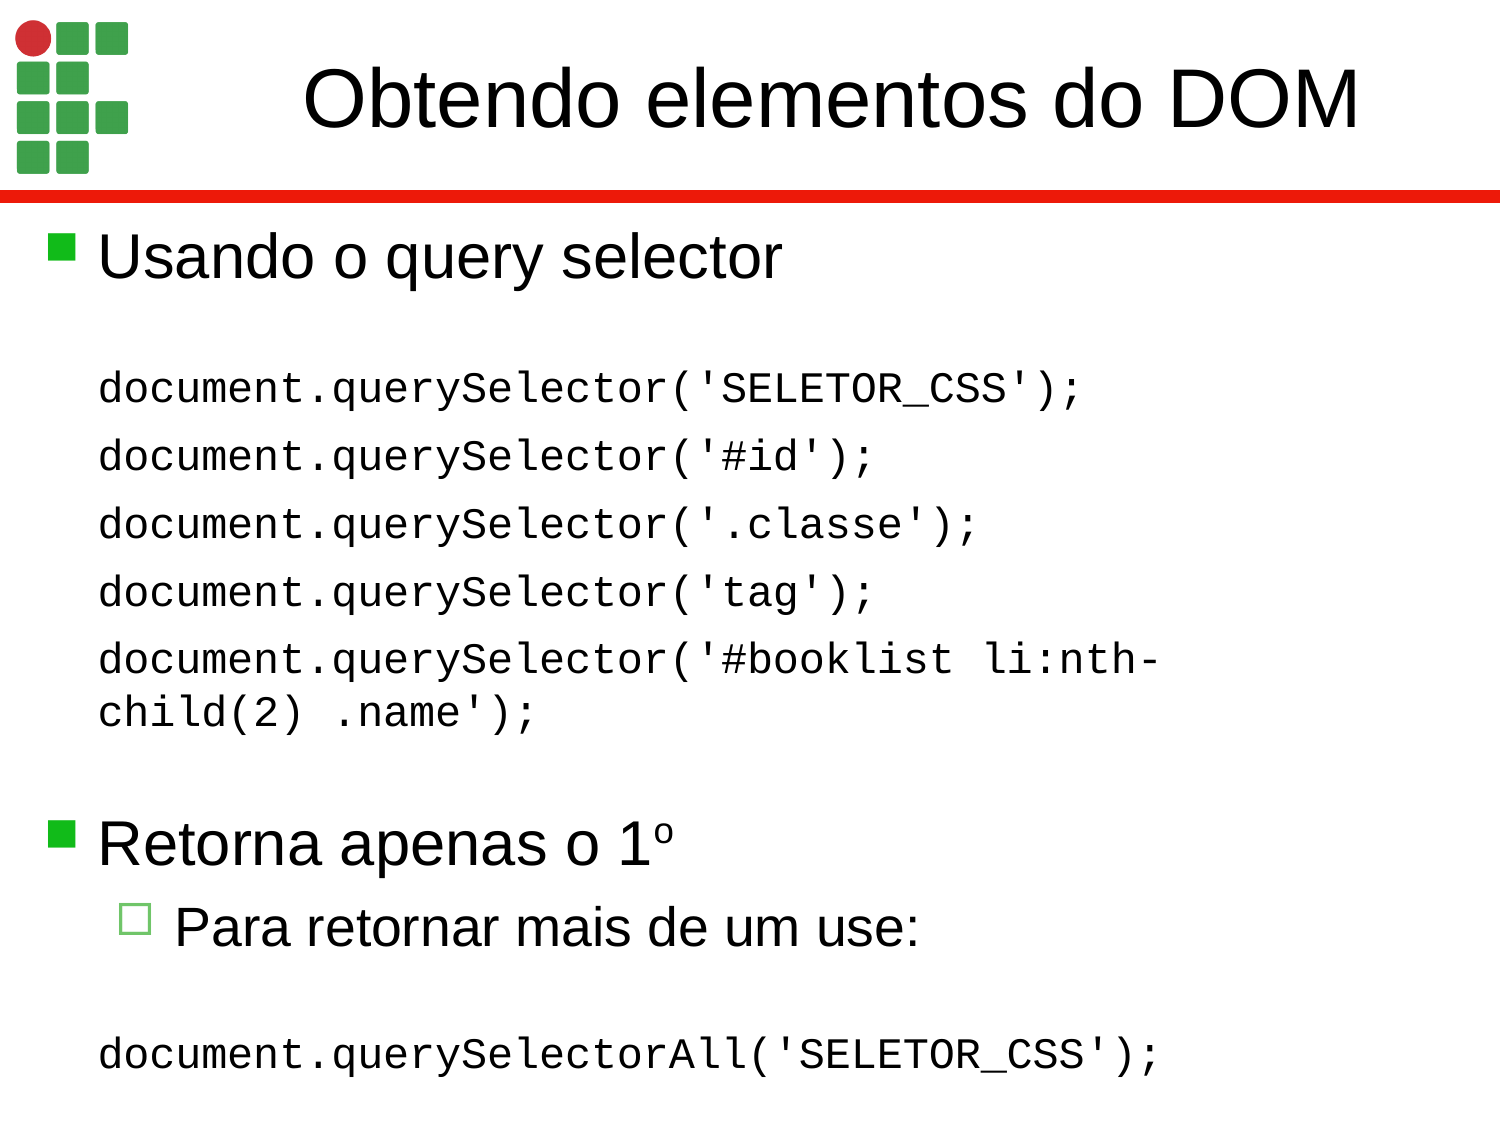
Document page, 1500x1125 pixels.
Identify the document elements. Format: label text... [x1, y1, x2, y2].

list Usando o query selector document.querySelector('SELETOR_CSS'); document.querySelector('#id'); document.querySelector('.classe'); document.querySelector('tag'); document.querySelector('#booklist li:nth-child(2) .name'); Retorna apenas o 1o Para retornar mais de um use: document.querySelectorAll('SELETOR_CSS'); [29, 207, 1471, 1087]
picture [14, 16, 130, 178]
title Obtendo elementos do DOM [165, 0, 1500, 202]
